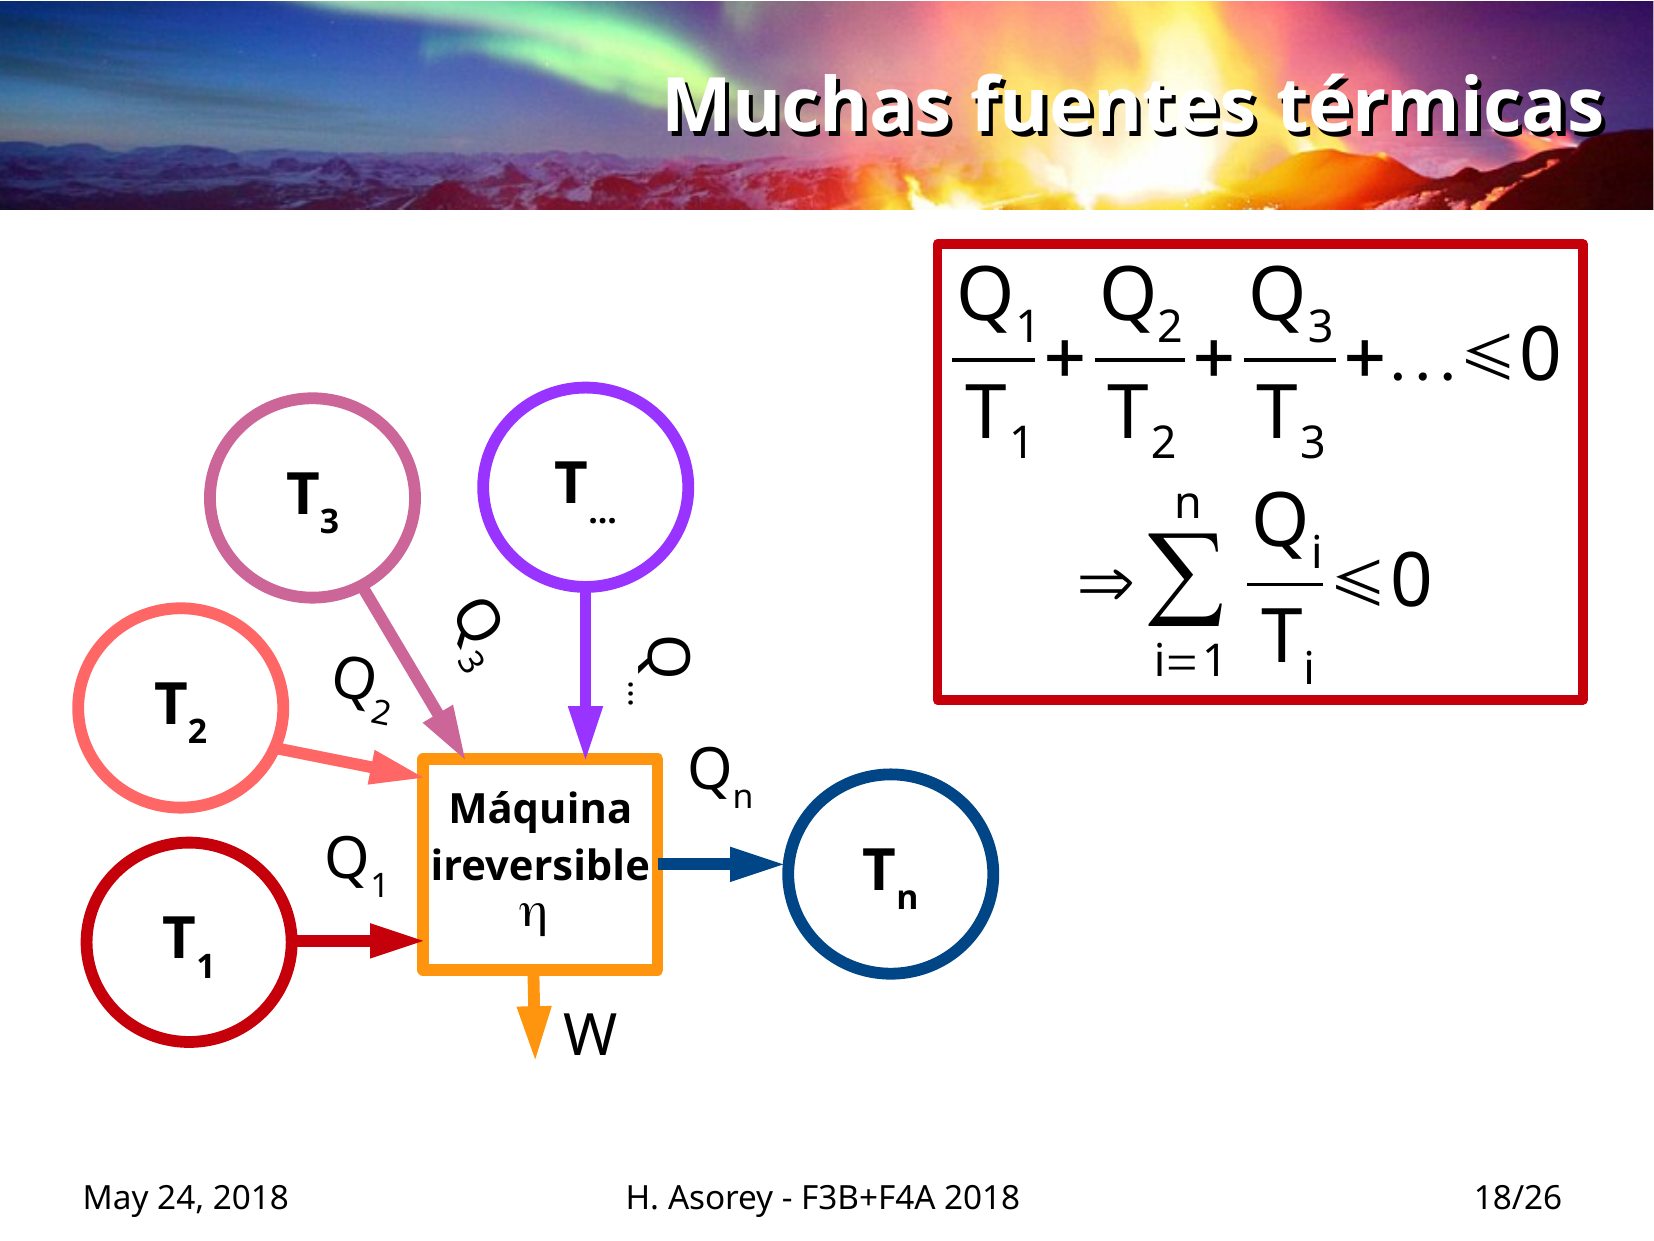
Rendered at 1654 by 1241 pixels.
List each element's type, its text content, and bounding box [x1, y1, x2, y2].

text_box T... [483, 387, 689, 587]
chart [942, 248, 1579, 696]
text_box W [547, 985, 633, 1072]
text_box T2 [78, 608, 284, 808]
title Muchas fuentes térmicas [45, 15, 1606, 191]
picture [0, 1, 1654, 210]
chart [511, 901, 556, 940]
text_box Máquina ireversible [423, 759, 658, 970]
text_box T3 [209, 398, 416, 598]
text_box T1 [86, 842, 292, 1042]
text_box Tn [788, 774, 994, 974]
